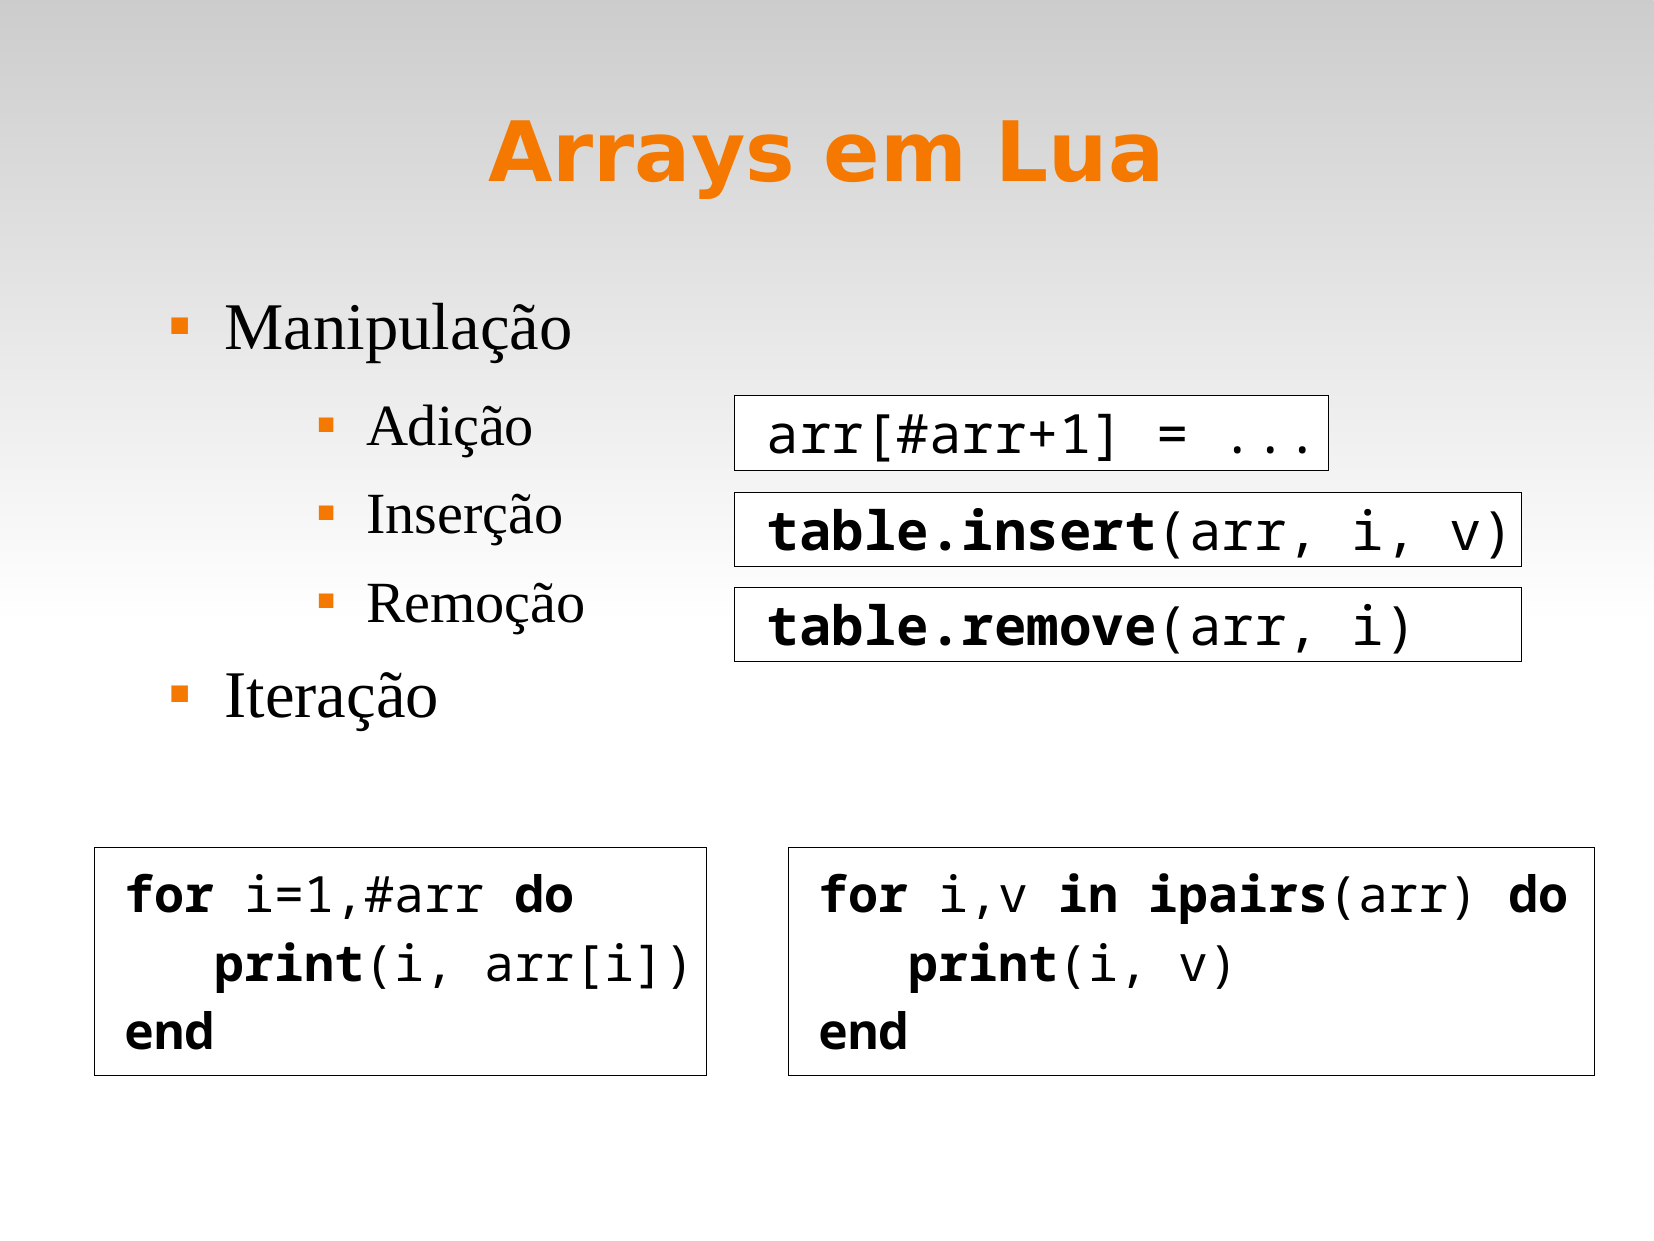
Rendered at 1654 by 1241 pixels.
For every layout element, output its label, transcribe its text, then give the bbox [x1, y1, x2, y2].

text_box for i=1,#arr do print(i, arr[i]) end [94, 847, 707, 1076]
list Manipulação Adição Inserção Remoção Iteração [82, 290, 1571, 1190]
text_box arr[#arr+1] = ... [734, 395, 1329, 471]
text_box for i,v in ipairs(arr) do print(i, v) end [788, 847, 1595, 1076]
text_box table.insert(arr, i, v) [734, 493, 1522, 566]
title Arrays em Lua [82, 49, 1571, 257]
text_box table.remove(arr, i) [734, 588, 1522, 661]
